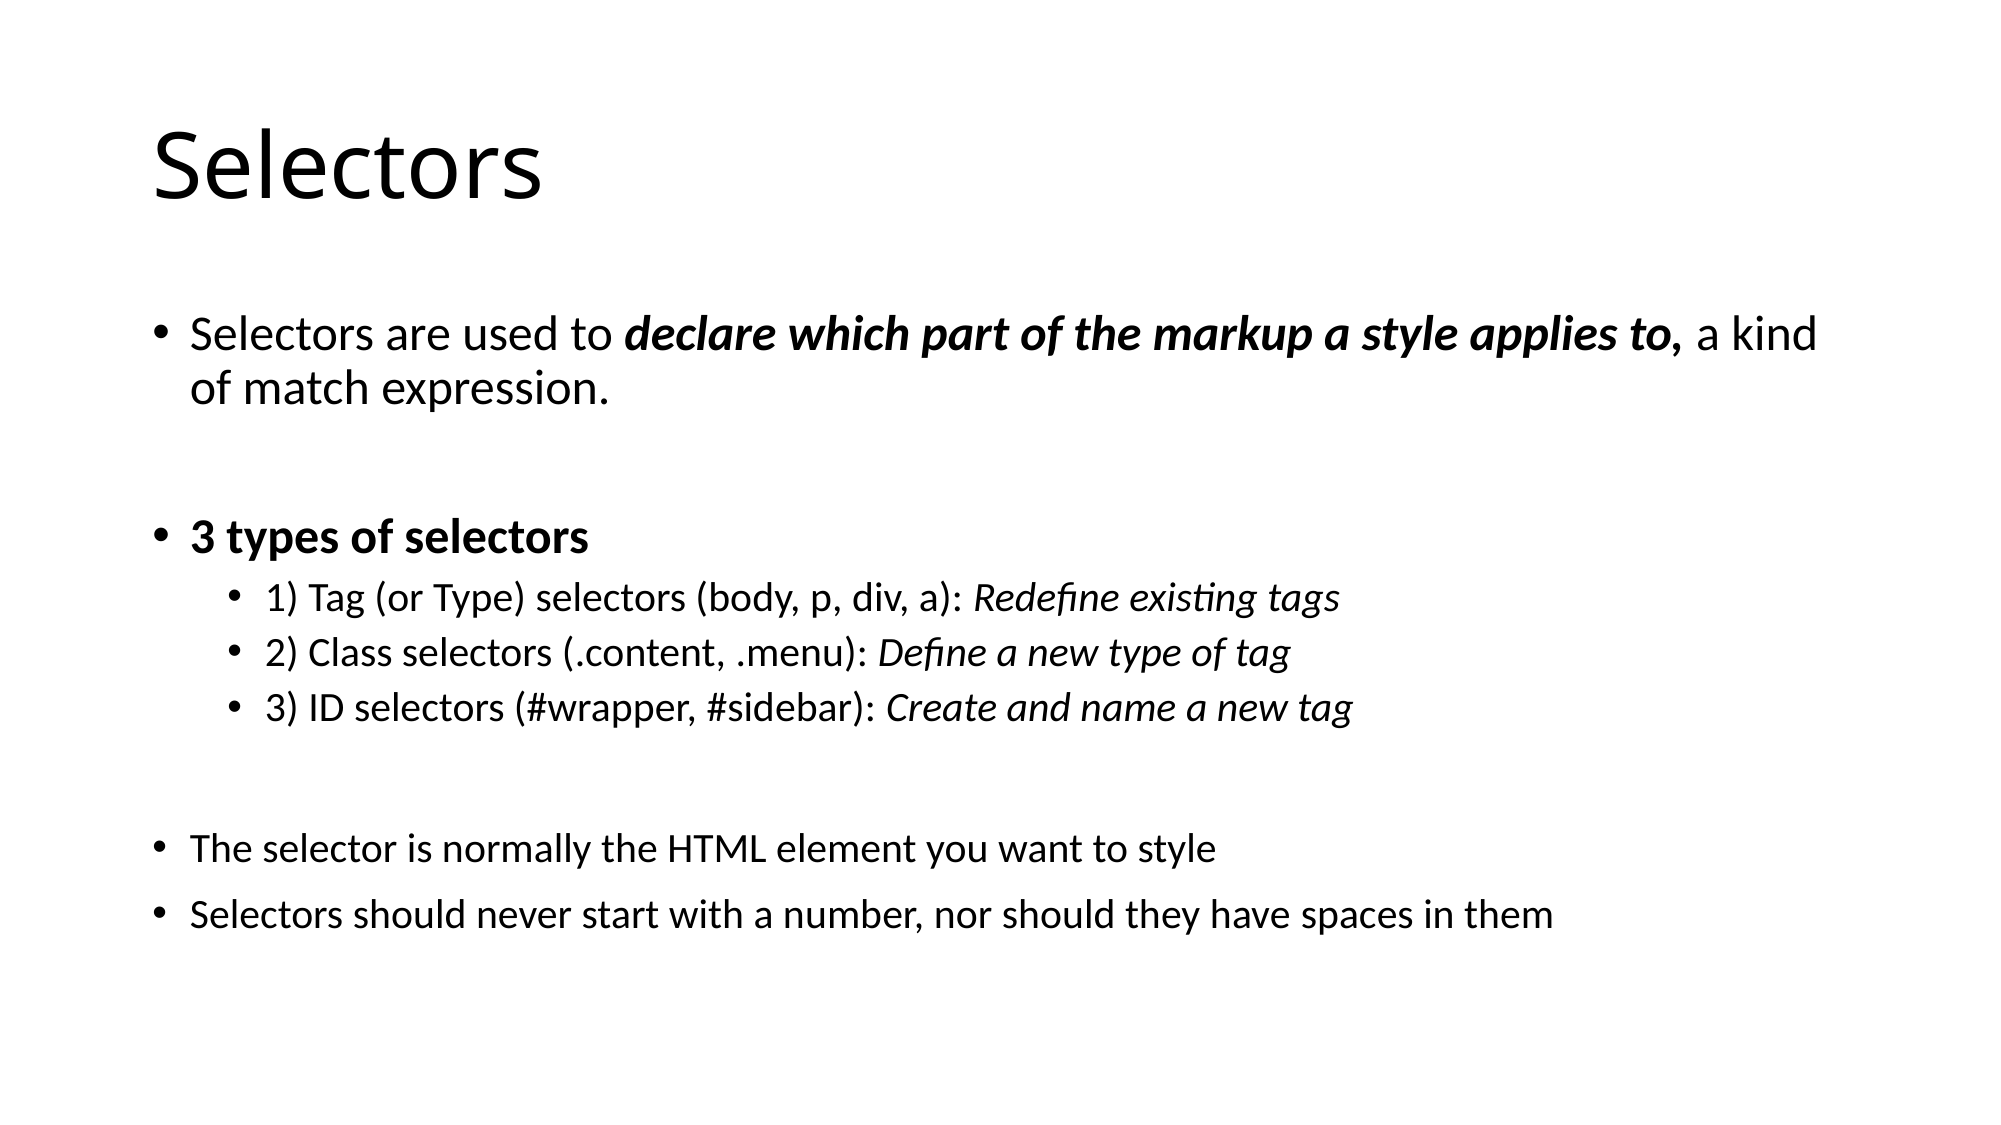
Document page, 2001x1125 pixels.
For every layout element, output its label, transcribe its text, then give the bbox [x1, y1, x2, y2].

title Selectors [137, 59, 1863, 278]
list Selectors are used to declare which part of the markup a style applies to, a kind of match expression. 3 types of selectors 1) Tag (or Type) selectors (body, p, div, a): Redefine existing tags 2) Class selectors (.content, .menu): Define a new type of tag 3) ID selectors (#wrapper, #sidebar): Create and name a new tag The selector is normally the HTML element you want to style Selectors should never start with a number, nor should they have spaces in them [137, 299, 1863, 1014]
